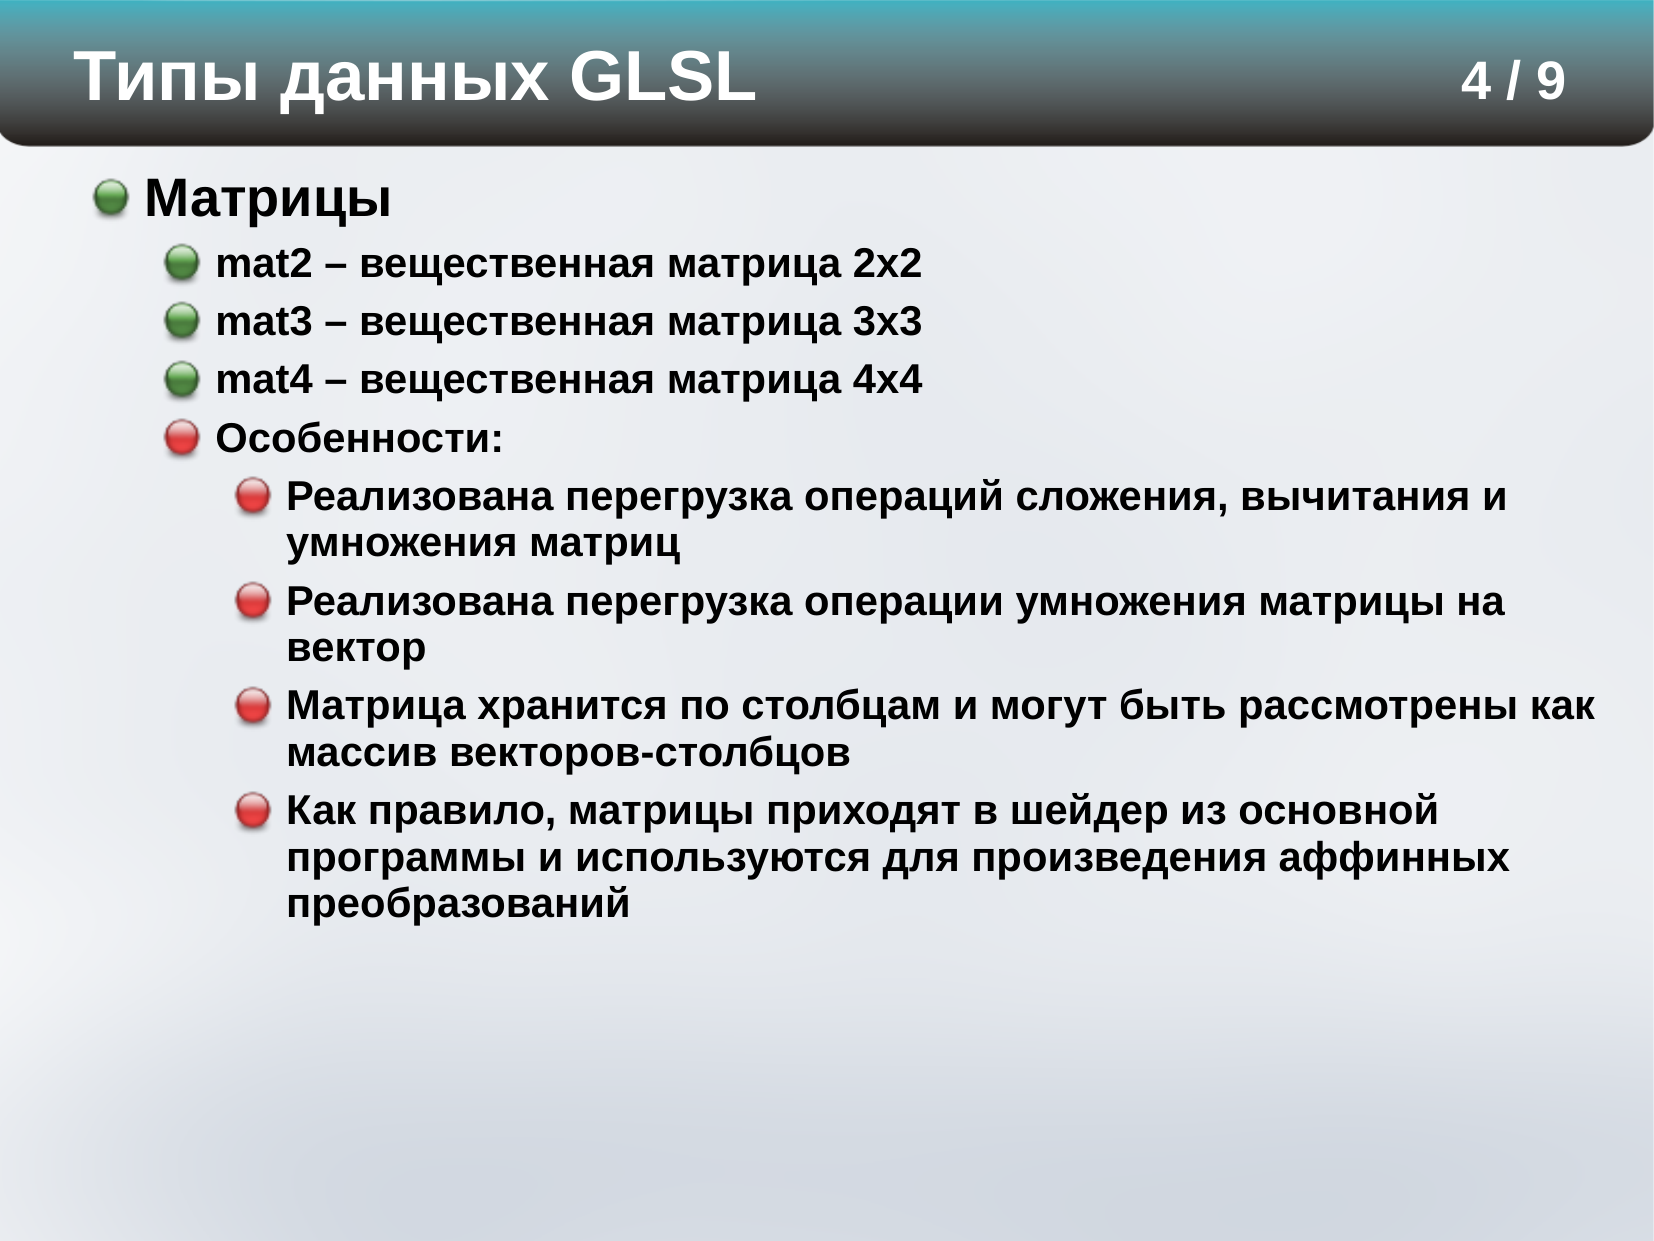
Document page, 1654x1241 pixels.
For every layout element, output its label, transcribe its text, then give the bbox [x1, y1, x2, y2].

text_box Типы данных GLSL [59, 29, 1418, 124]
text_box Матрицы mat2 – вещественная матрица 2х2 mat3 – вещественная матрица 3х3 mat4 – вещественная матрица 4х4 Особенности: Реализована перегрузка операций сложения, вычитания и умножения матриц Реализована перегрузка операции умножения матрицы на вектор Матрица хранится по столбцам и могут быть рассмотрены как массив векторов-столбцов Как правило, матрицы приходят в шейдер из основной программы и используются для произведения аффинных преобразований [70, 159, 1625, 951]
text_box <номер> / 9 [1446, 42, 1654, 179]
picture [0, 0, 1654, 1241]
